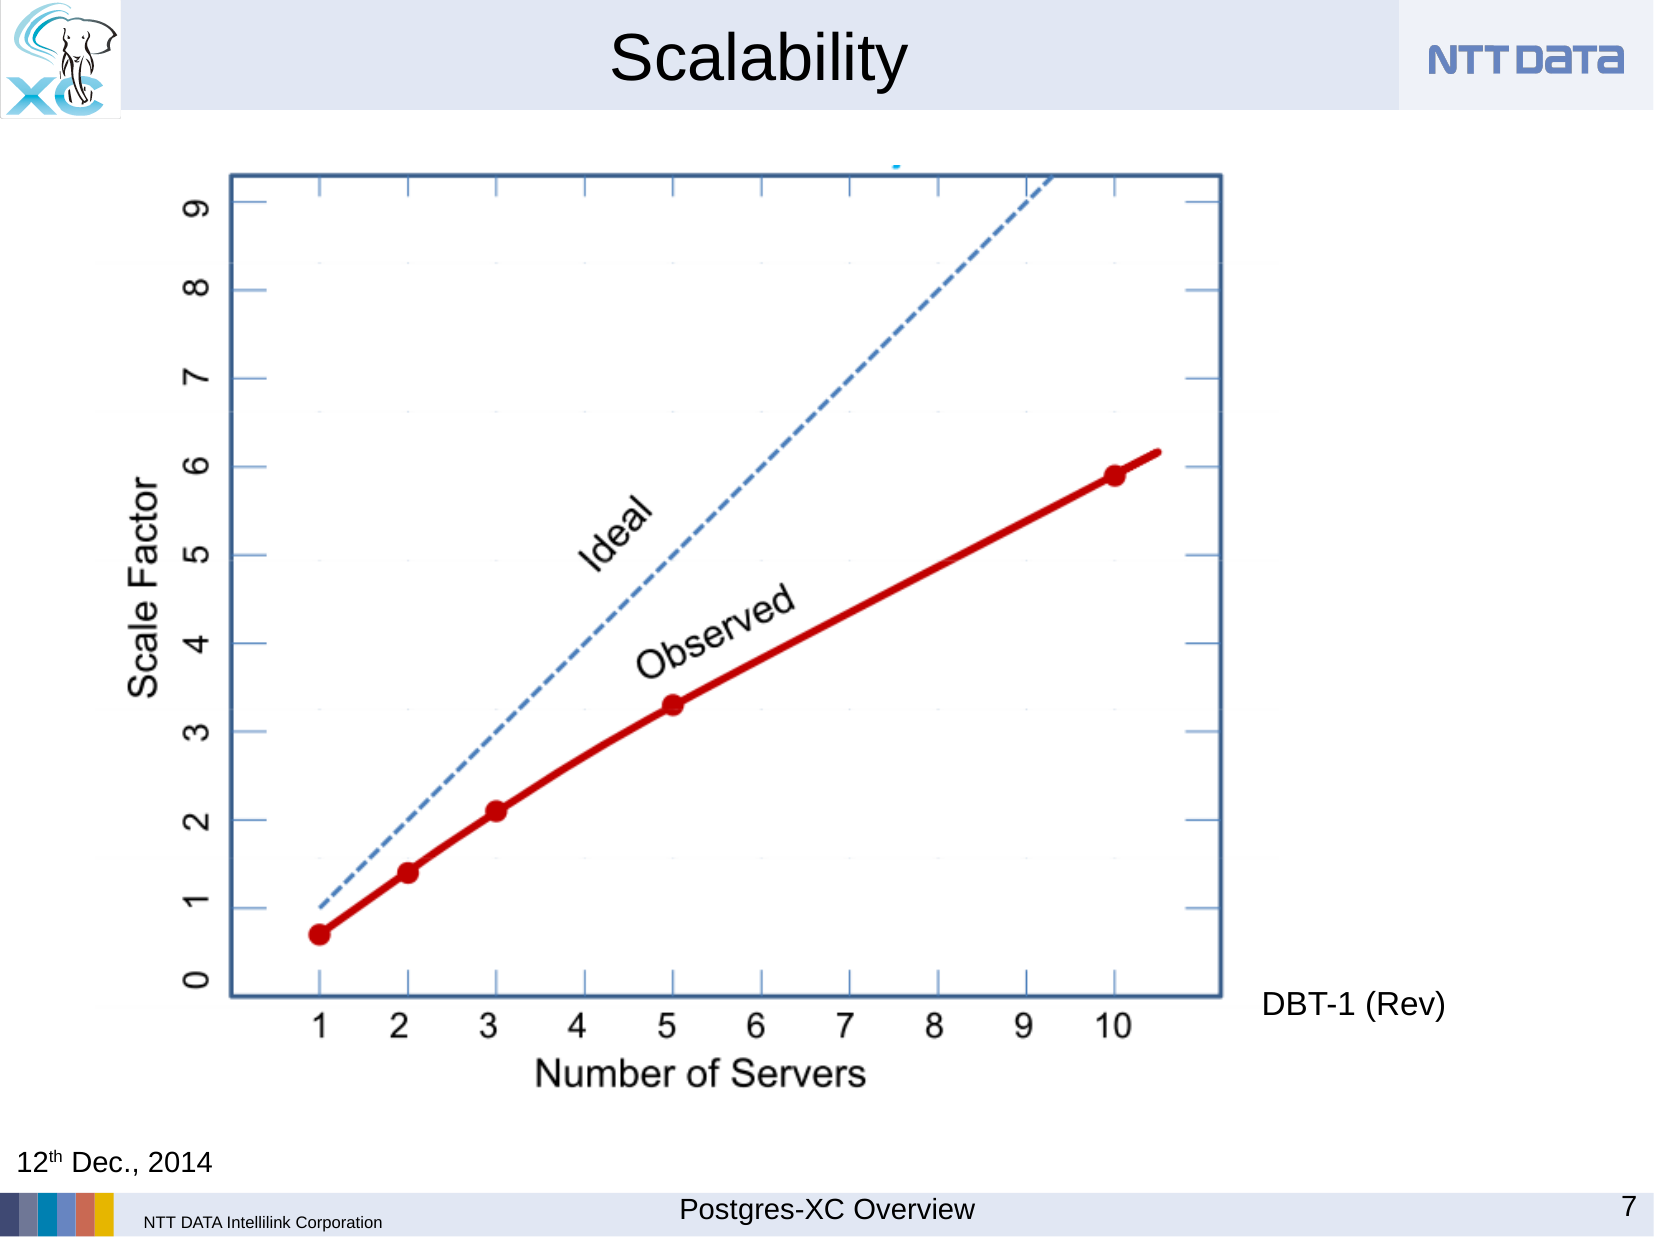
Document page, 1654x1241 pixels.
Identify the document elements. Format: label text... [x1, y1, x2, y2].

title Scalability [120, 3, 1399, 110]
picture [0, 0, 121, 119]
text_box DBT-1 (Rev) [1246, 975, 1564, 1030]
picture [95, 165, 1279, 1099]
picture [1429, 45, 1624, 74]
